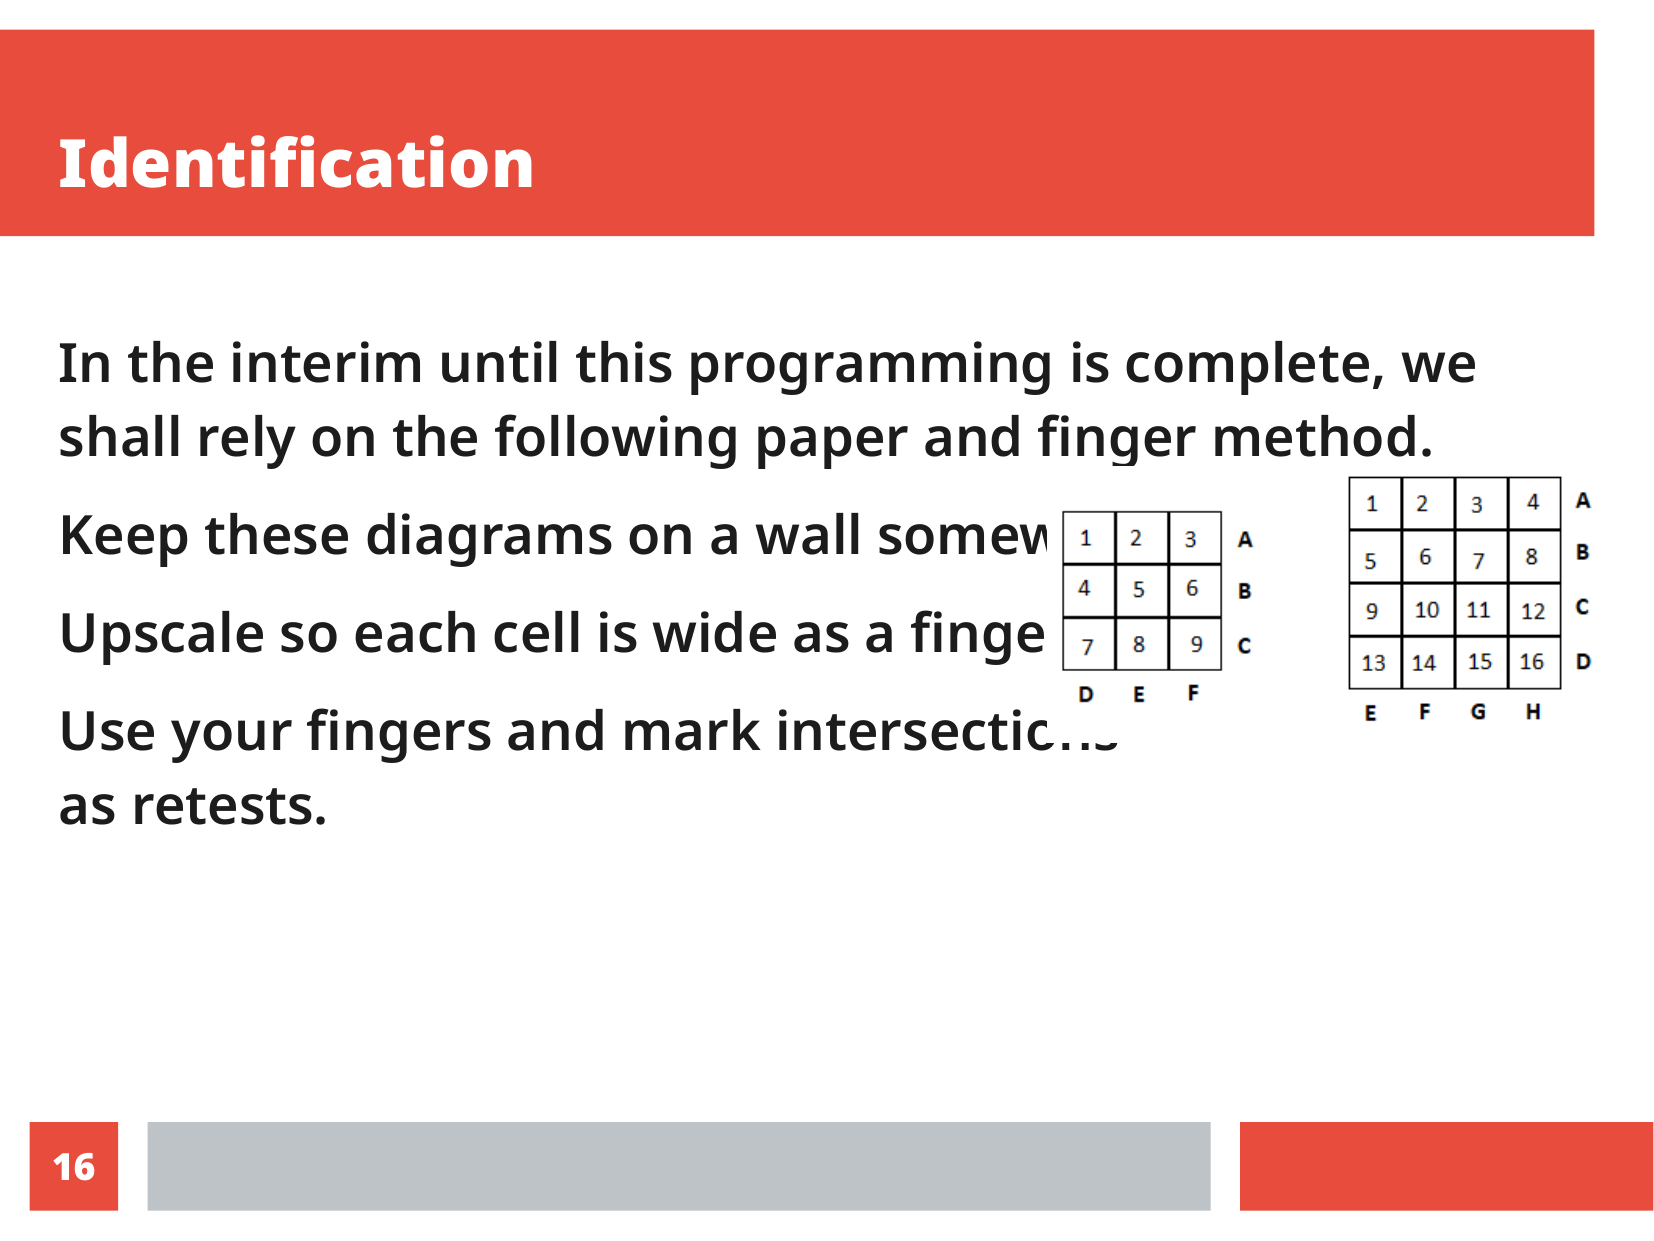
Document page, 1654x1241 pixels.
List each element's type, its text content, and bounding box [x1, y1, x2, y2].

list In the interim until this programming is complete, we shall rely on the following paper and finger method. Keep these diagrams on a wall somewhere Upscale so each cell is wide as a finger Use your fingers and mark intersections as retests. [59, 324, 1565, 1093]
title Identification [59, 59, 1595, 207]
picture [1047, 466, 1654, 743]
